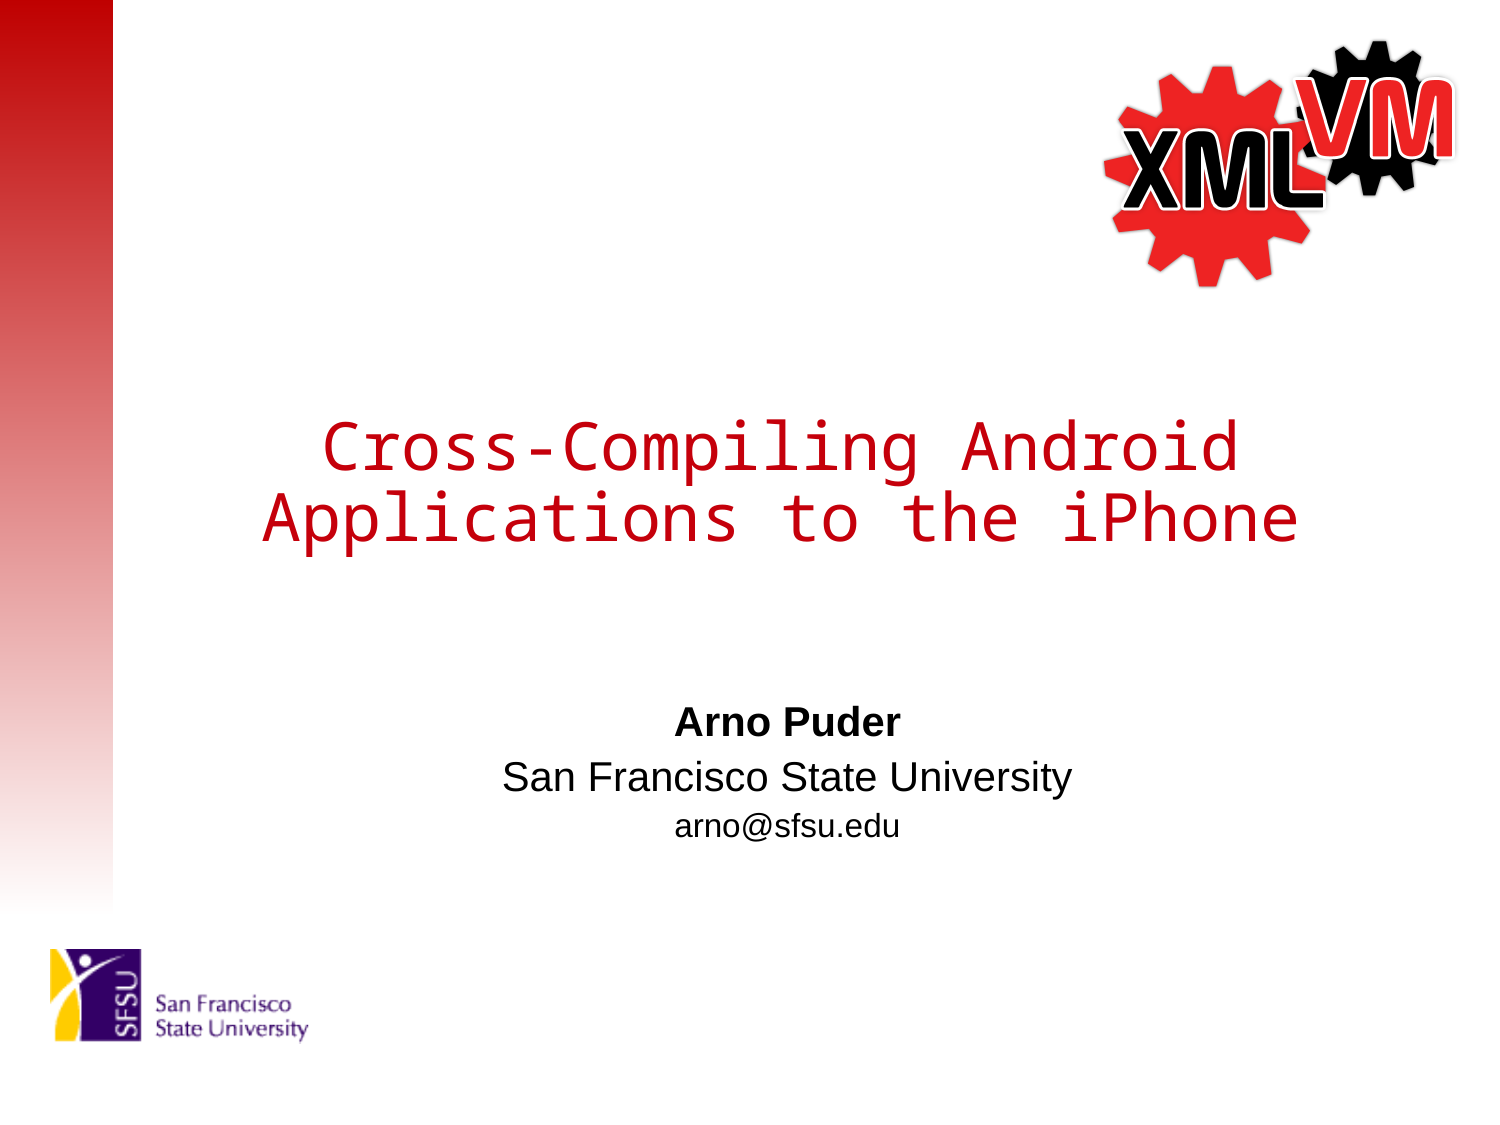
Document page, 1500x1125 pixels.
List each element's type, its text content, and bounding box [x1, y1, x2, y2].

text_box Arno Puder San Francisco State University arno@sfsu.edu [262, 699, 1313, 851]
picture [1100, 37, 1460, 290]
picture [50, 949, 399, 1044]
title Cross-Compiling Android Applications to the iPhone [124, 412, 1438, 557]
